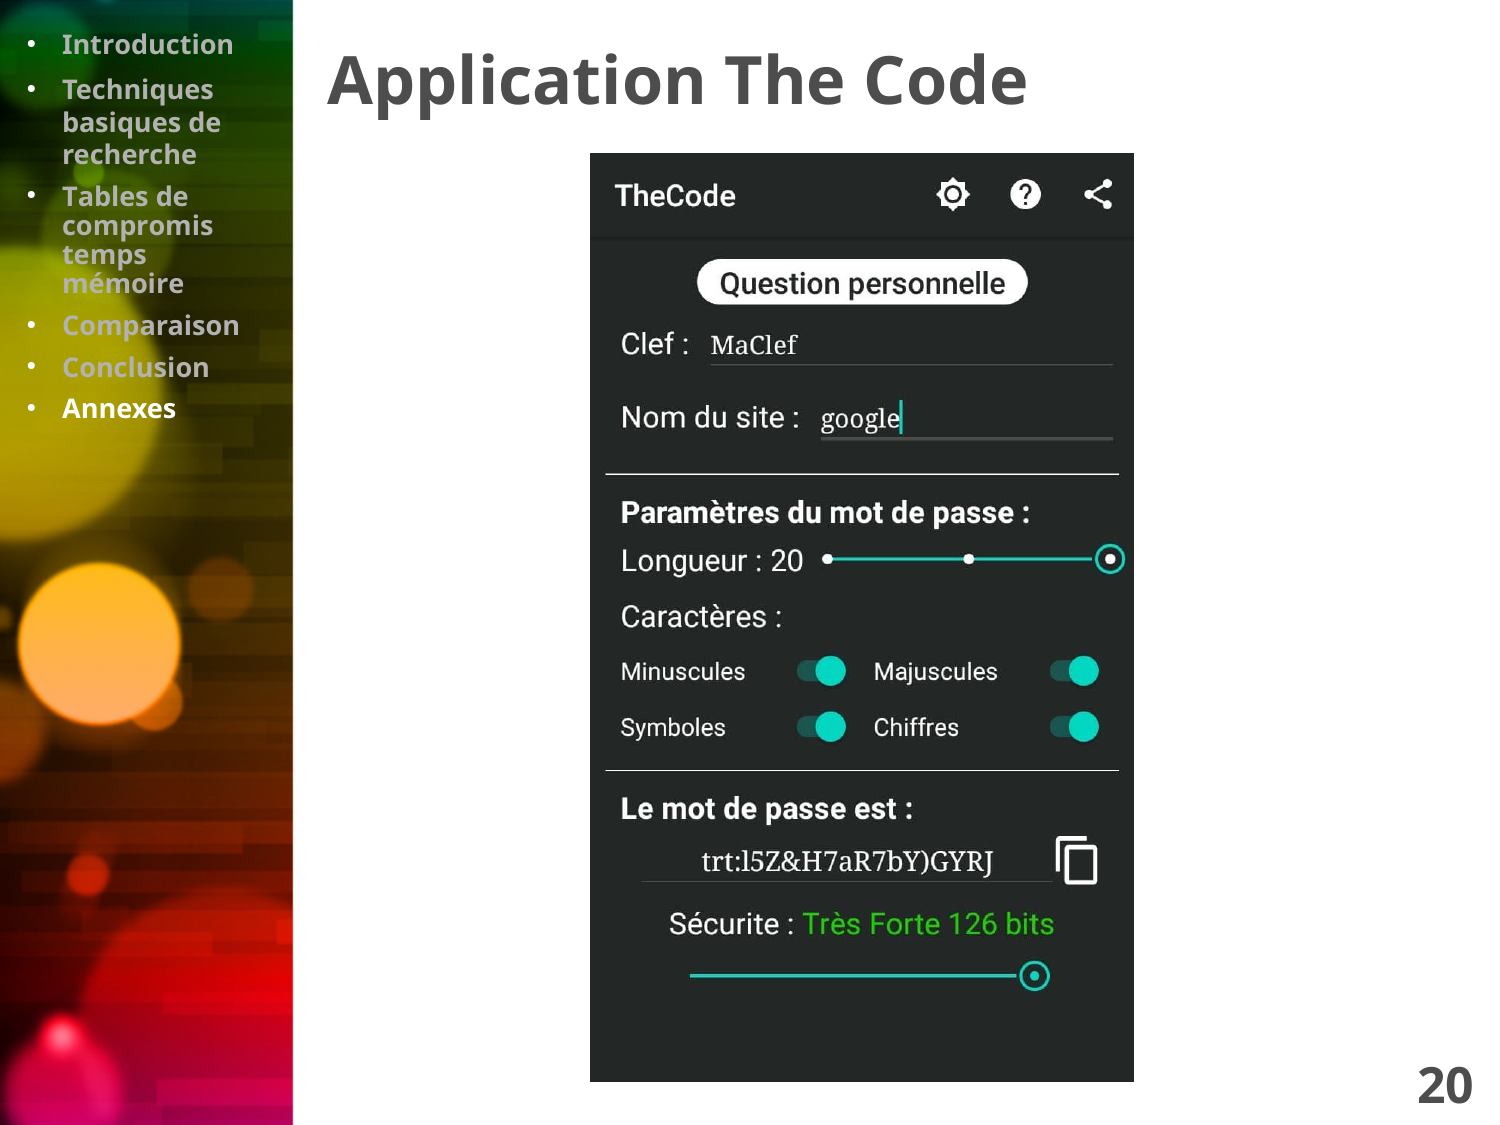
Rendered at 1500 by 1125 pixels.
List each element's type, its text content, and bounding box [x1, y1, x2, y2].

picture [0, 0, 1500, 1125]
text_box Introduction Techniques basiques de recherche Tables de compromis temps mémoire Comparaison Conclusion Annexes [11, 23, 284, 449]
title Application The Code [312, 19, 1471, 138]
text_box <numéro> [1417, 1054, 1500, 1109]
